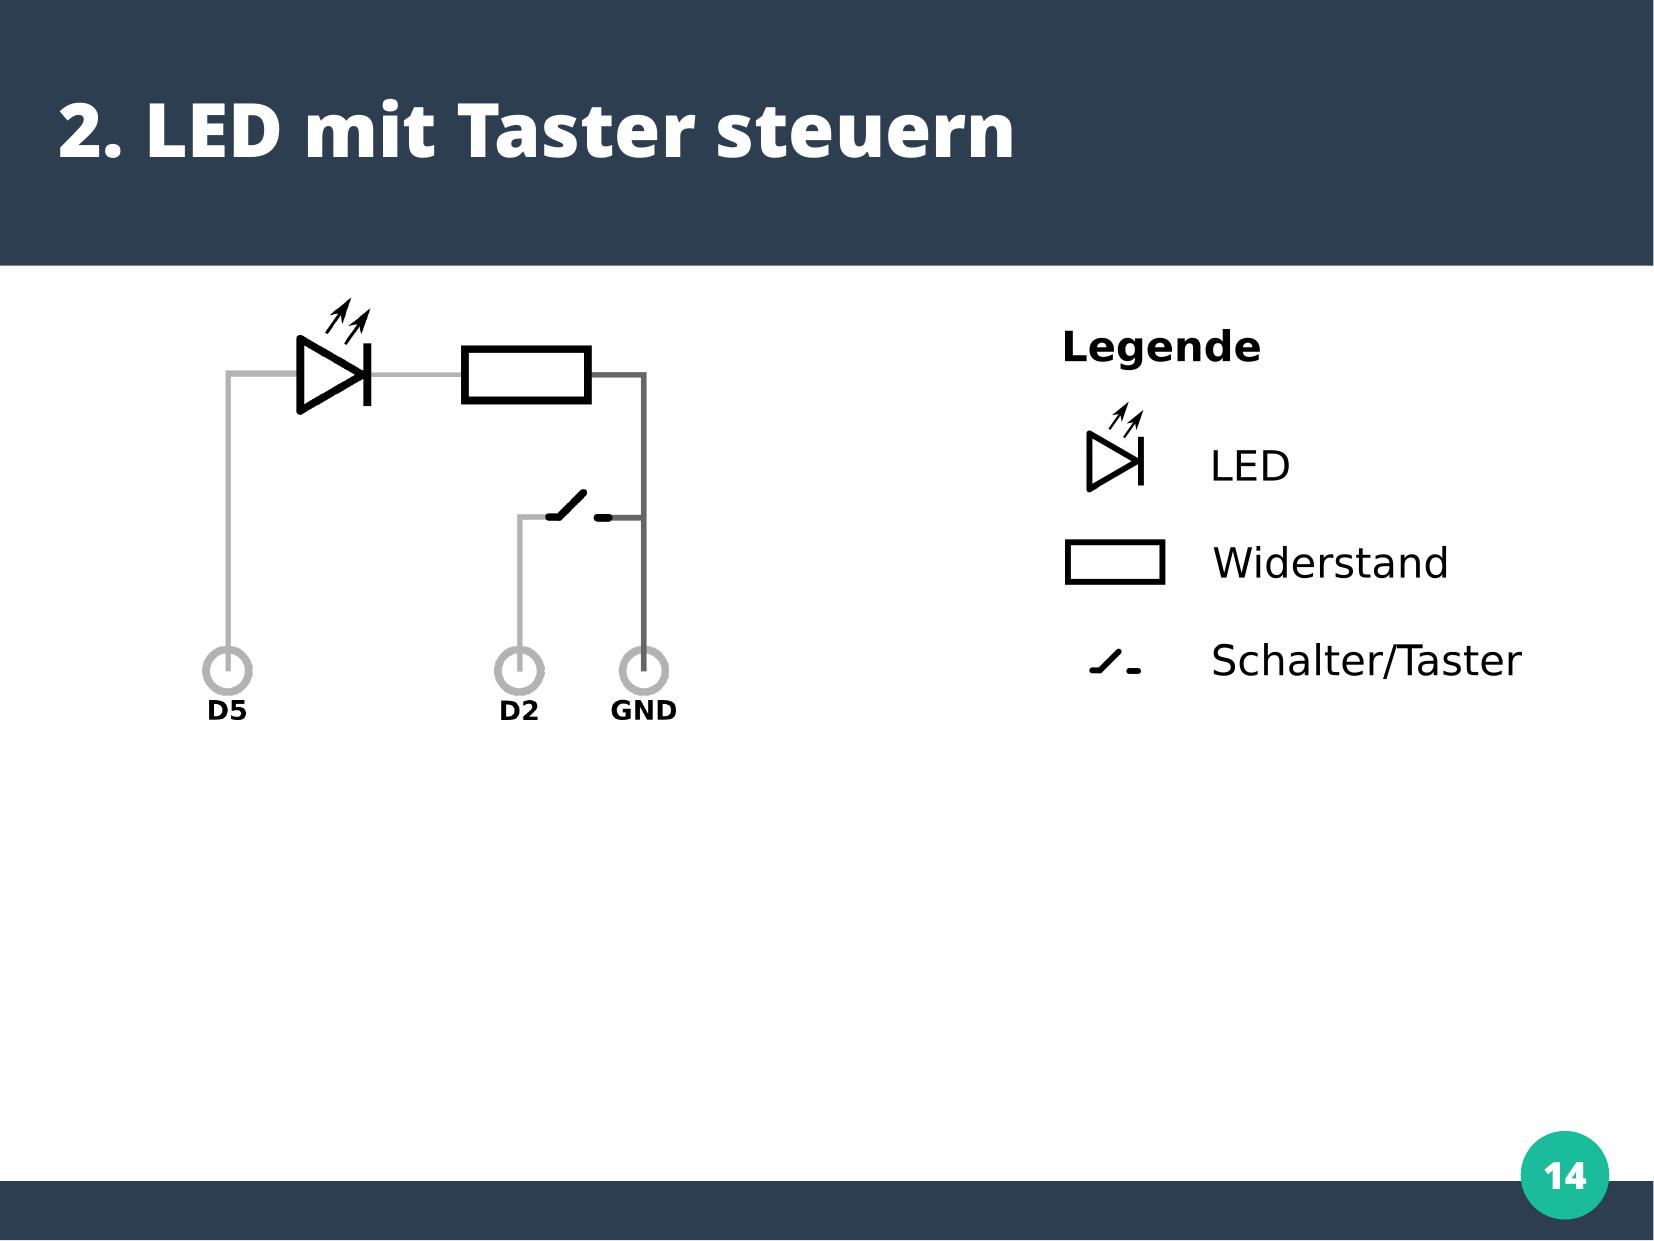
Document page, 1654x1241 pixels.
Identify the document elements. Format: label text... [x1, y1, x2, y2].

title 2. LED mit Taster steuern [59, 49, 1595, 207]
picture [202, 297, 676, 721]
picture [1065, 329, 1522, 803]
